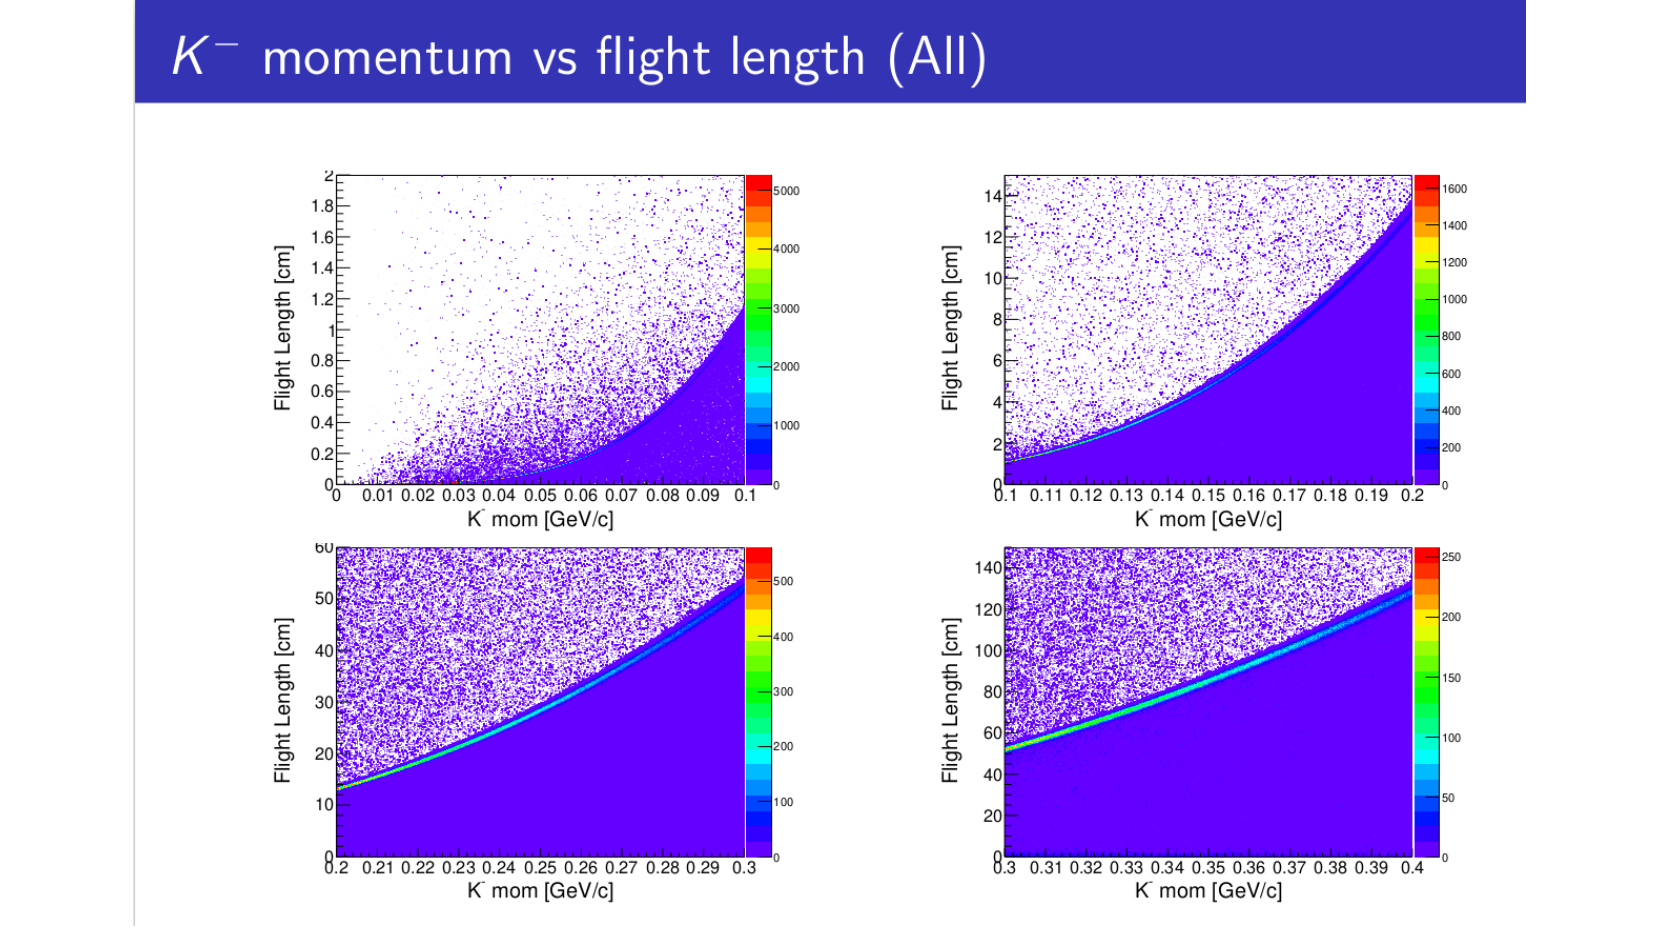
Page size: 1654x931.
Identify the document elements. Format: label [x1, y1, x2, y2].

picture [133, 0, 1526, 926]
